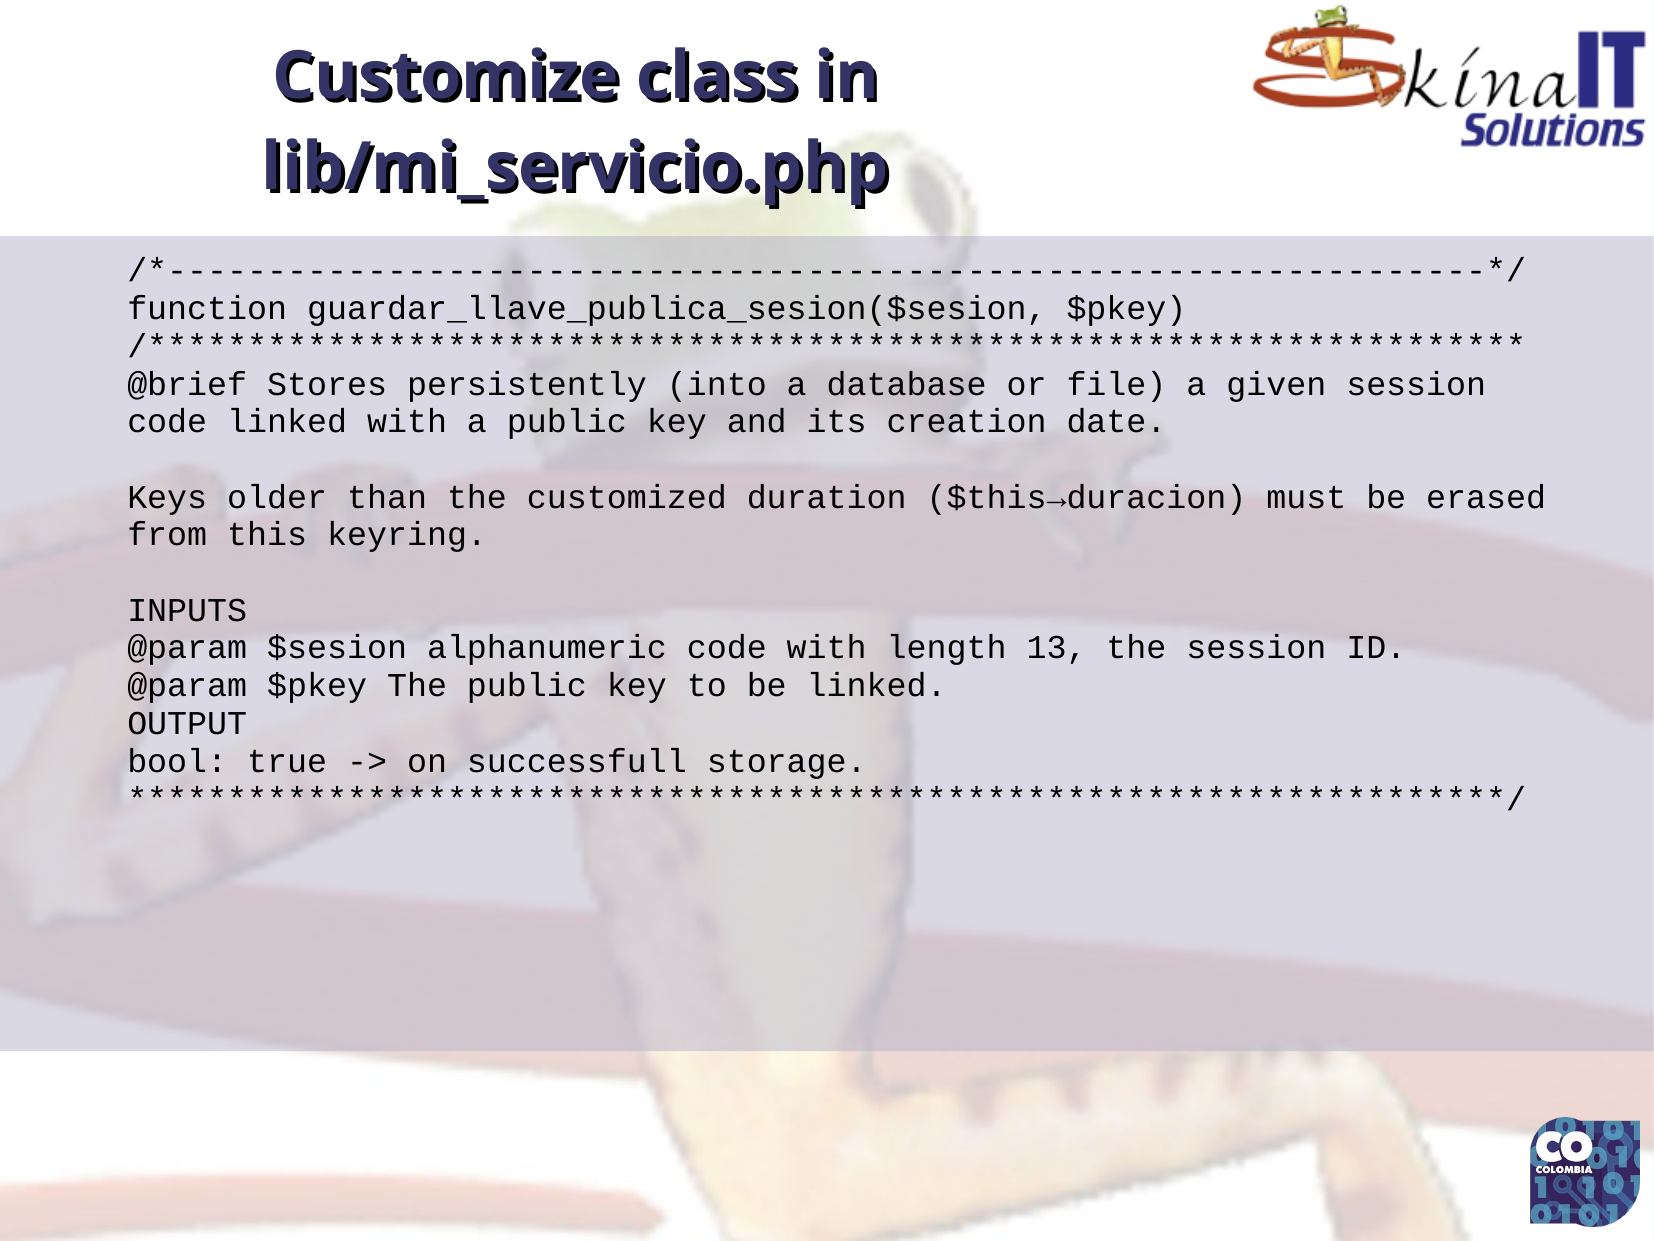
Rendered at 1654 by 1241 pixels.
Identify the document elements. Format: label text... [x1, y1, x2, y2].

picture [1152, 0, 1654, 236]
list /*------------------------------------------------------------------*/ function guardar_llave_publica_sesion($sesion, $pkey) /********************************************************************* @brief Stores persistently (into a database or file) a given session code linked with a public key and its creation date. Keys older than the customized duration ($this→duracion) must be erased from this keyring. INPUTS @param $sesion alphanumeric code with length 13, the session ID. @param $pkey The public key to be linked. OUTPUT bool: true -> on successfull storage. *********************************************************************/ [0, 236, 1654, 1052]
picture [0, 1052, 1654, 1241]
title Customize class in lib/mi_servicio.php [0, 0, 1152, 236]
